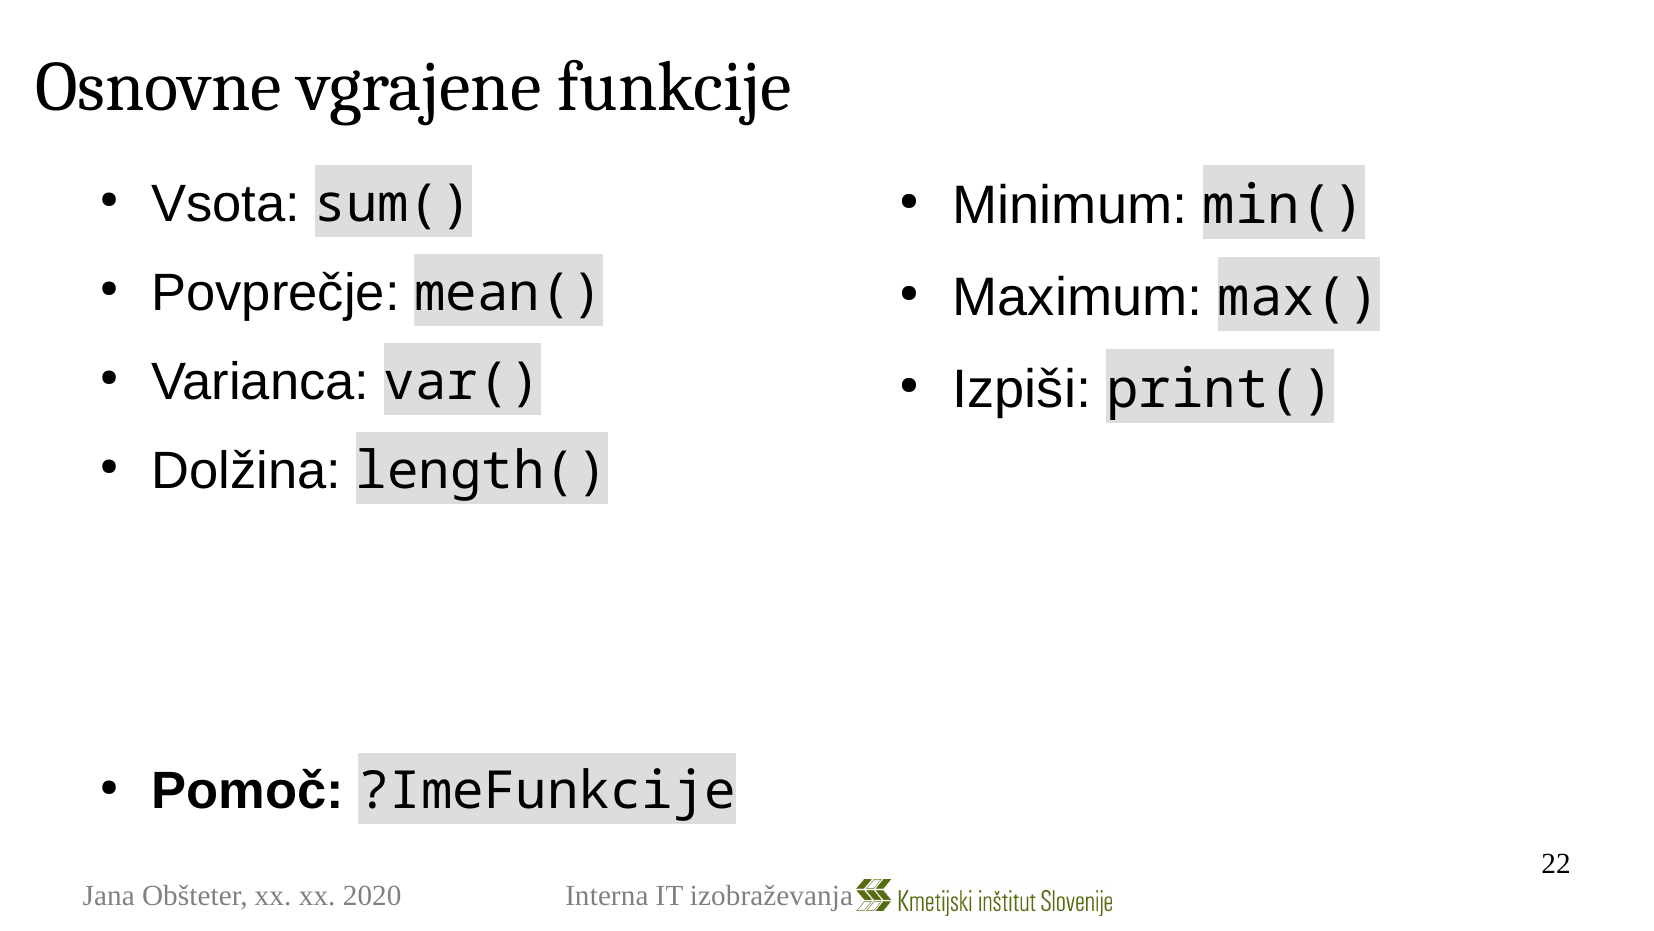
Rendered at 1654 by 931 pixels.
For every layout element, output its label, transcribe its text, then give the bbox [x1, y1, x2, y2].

list Minimum: min() Maximum: max() Izpiši: print() [881, 165, 1643, 827]
list Vsota: sum() Povprečje: mean() Varianca: var() Dolžina: length() Pomoč: ?ImeFunkcije [82, 165, 844, 827]
title Osnovne vgrajene funkcije [35, 21, 1524, 154]
picture [856, 879, 1112, 916]
